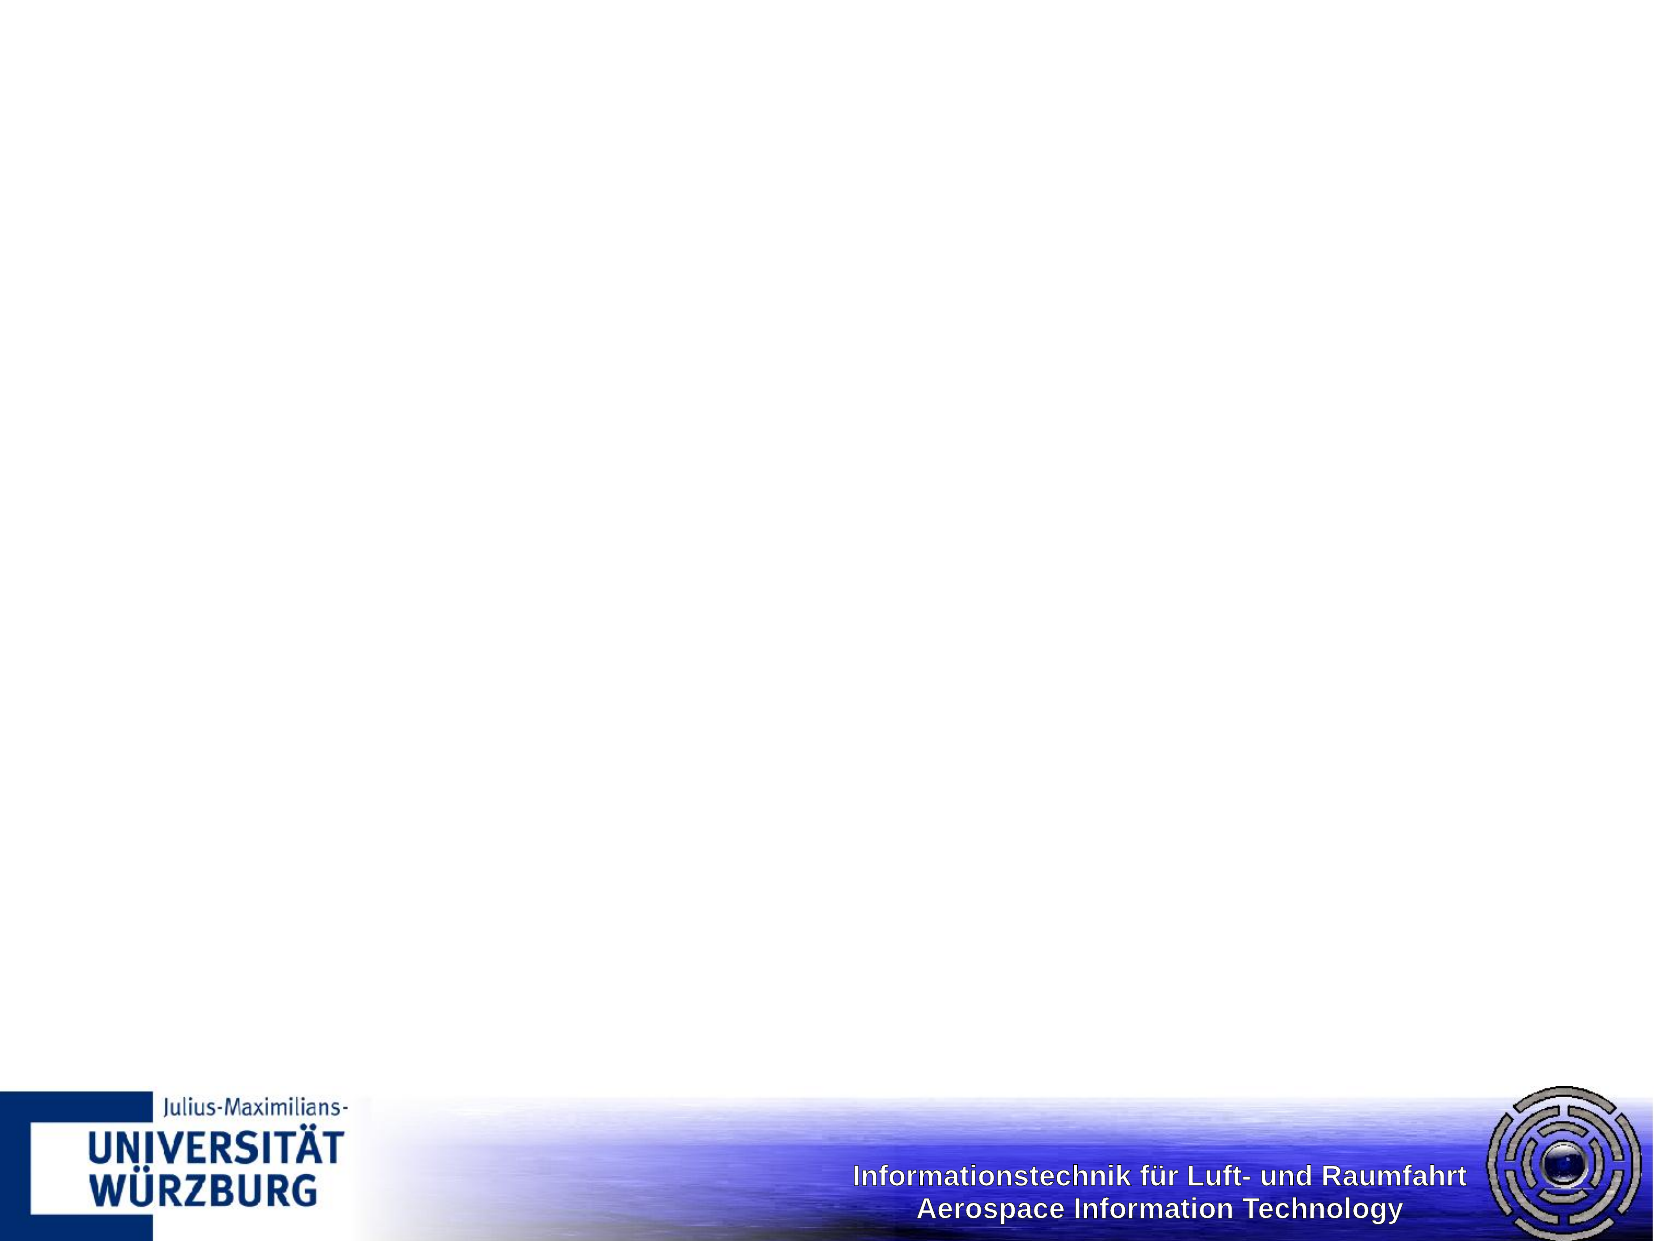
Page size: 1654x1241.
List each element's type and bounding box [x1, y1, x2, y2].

picture [0, 1086, 1654, 1241]
